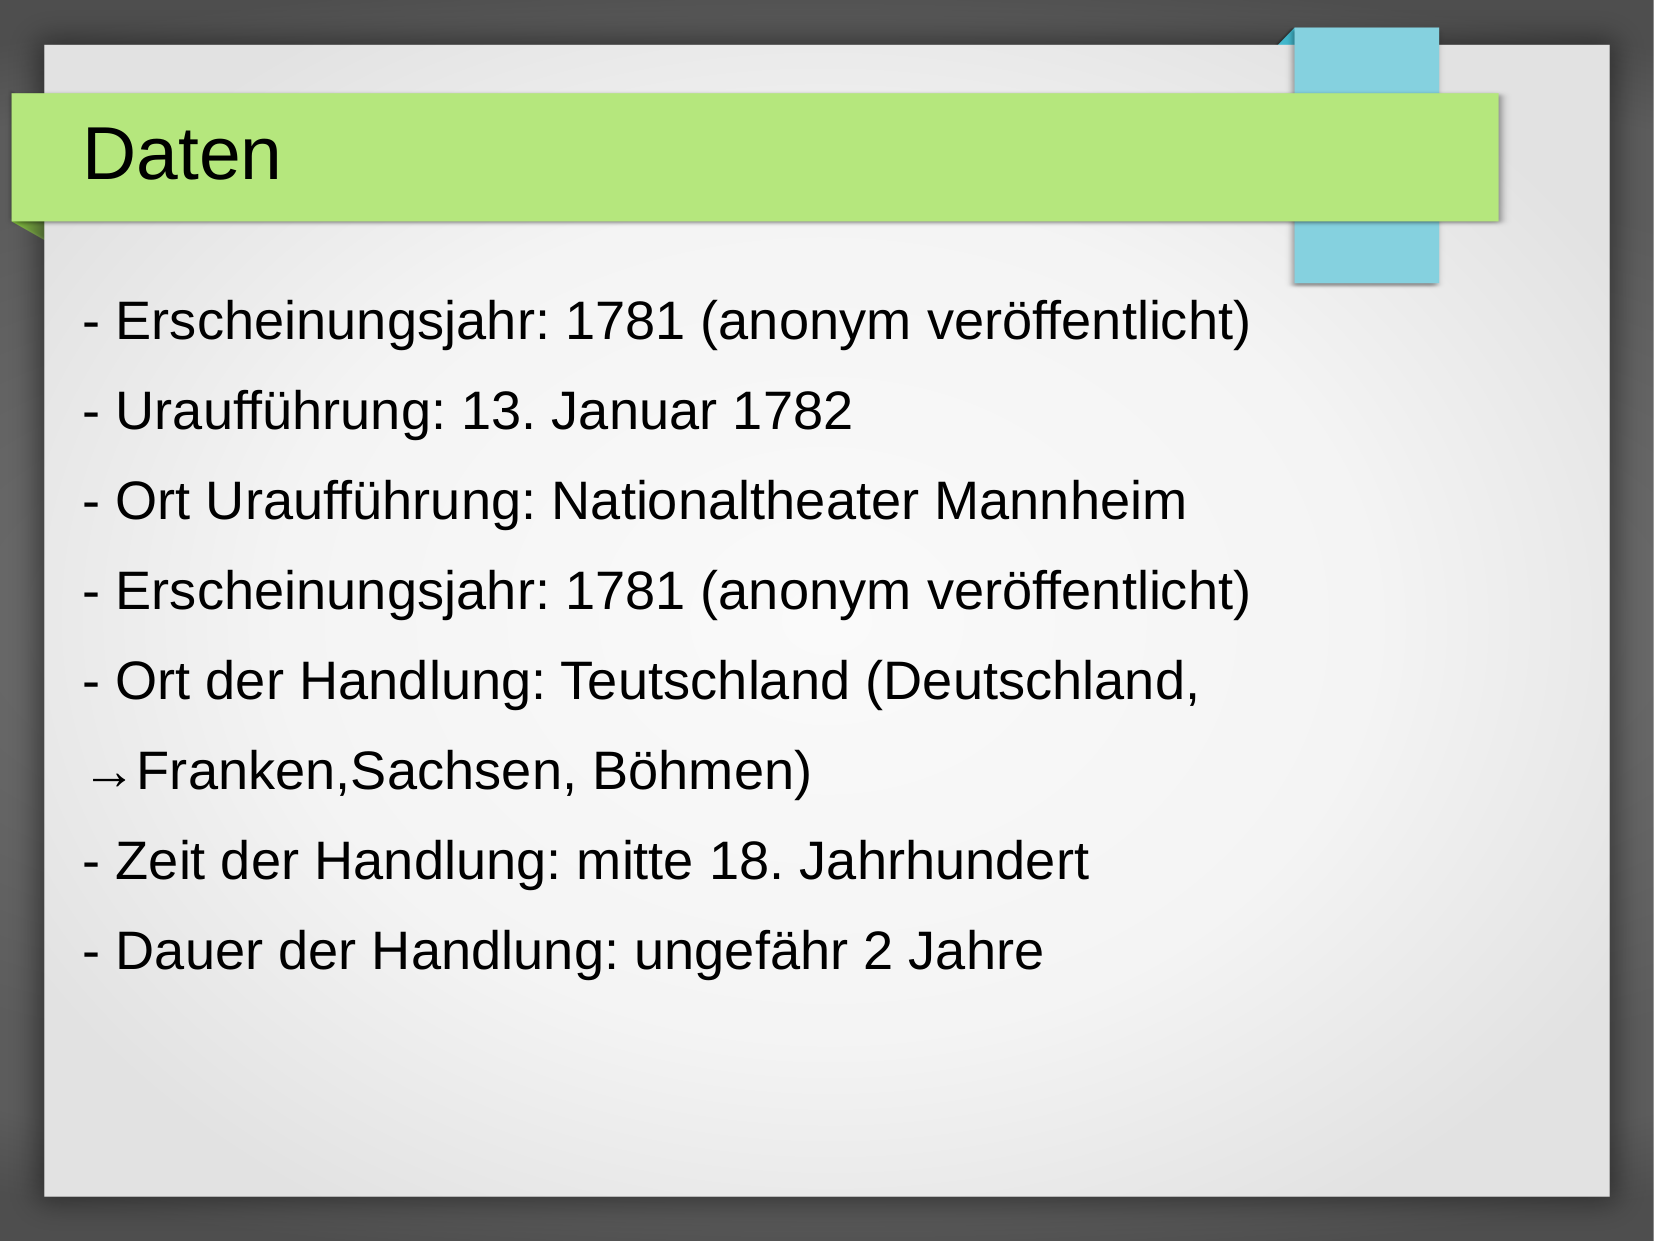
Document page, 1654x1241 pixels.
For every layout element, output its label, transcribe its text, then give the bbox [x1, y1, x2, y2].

title Daten [82, 94, 1264, 213]
list - Erscheinungsjahr: 1781 (anonym veröffentlicht) - Uraufführung: 13. Januar 1782 - Ort Uraufführung: Nationaltheater Mannheim - Erscheinungsjahr: 1781 (anonym veröffentlicht) - Ort der Handlung: Teutschland (Deutschland, →Franken,Sachsen, Böhmen) - Zeit der Handlung: mitte 18. Jahrhundert - Dauer der Handlung: ungefähr 2 Jahre [82, 290, 1571, 1010]
picture [0, 0, 1654, 1241]
